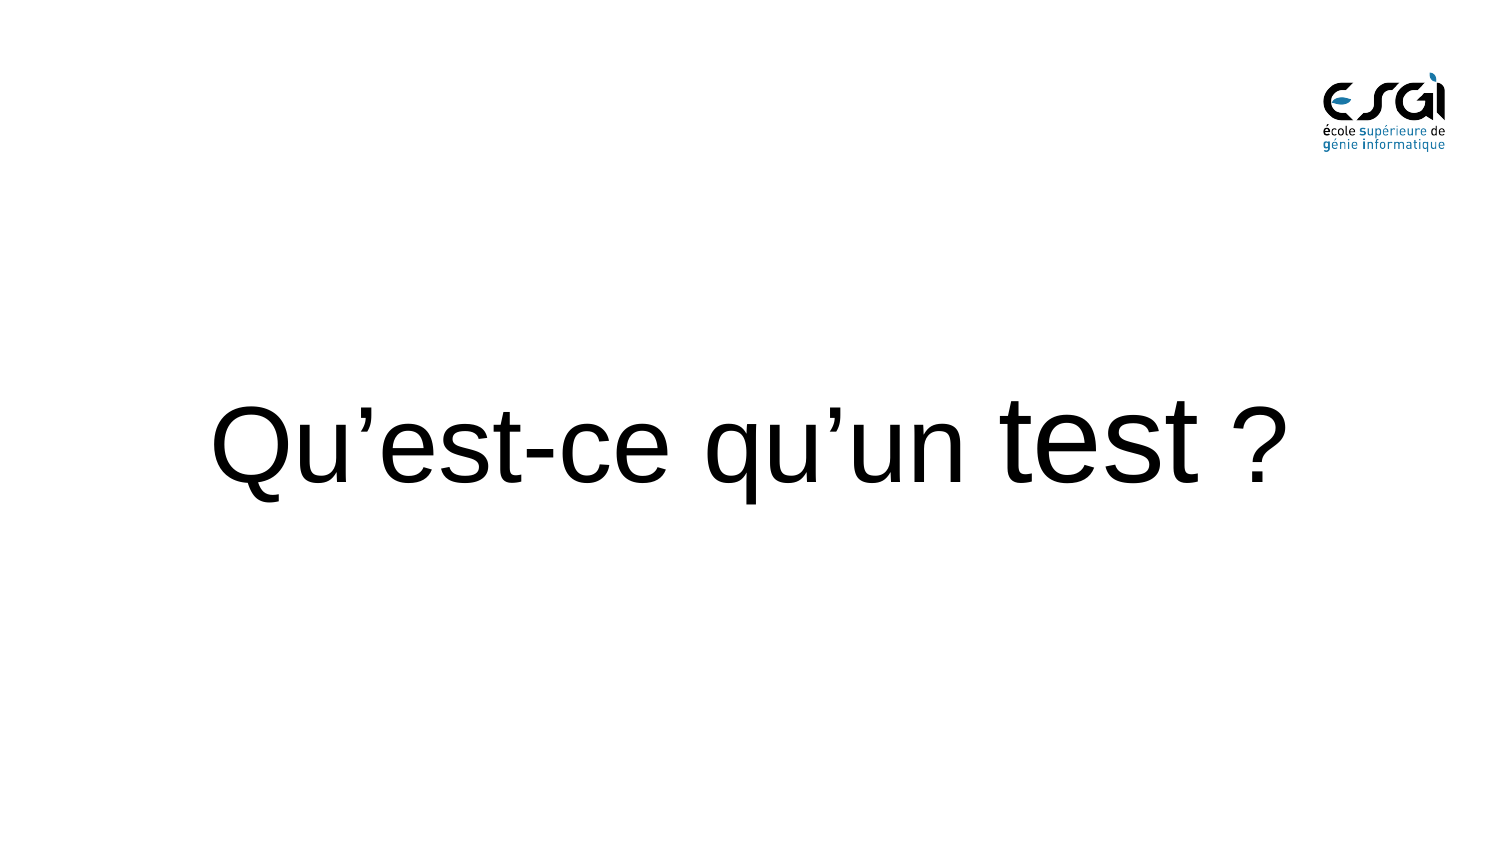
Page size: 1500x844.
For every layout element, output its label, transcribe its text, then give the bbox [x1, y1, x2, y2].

title Qu’est-ce qu’un test ? [51, 156, 1449, 523]
picture [1319, 67, 1449, 157]
